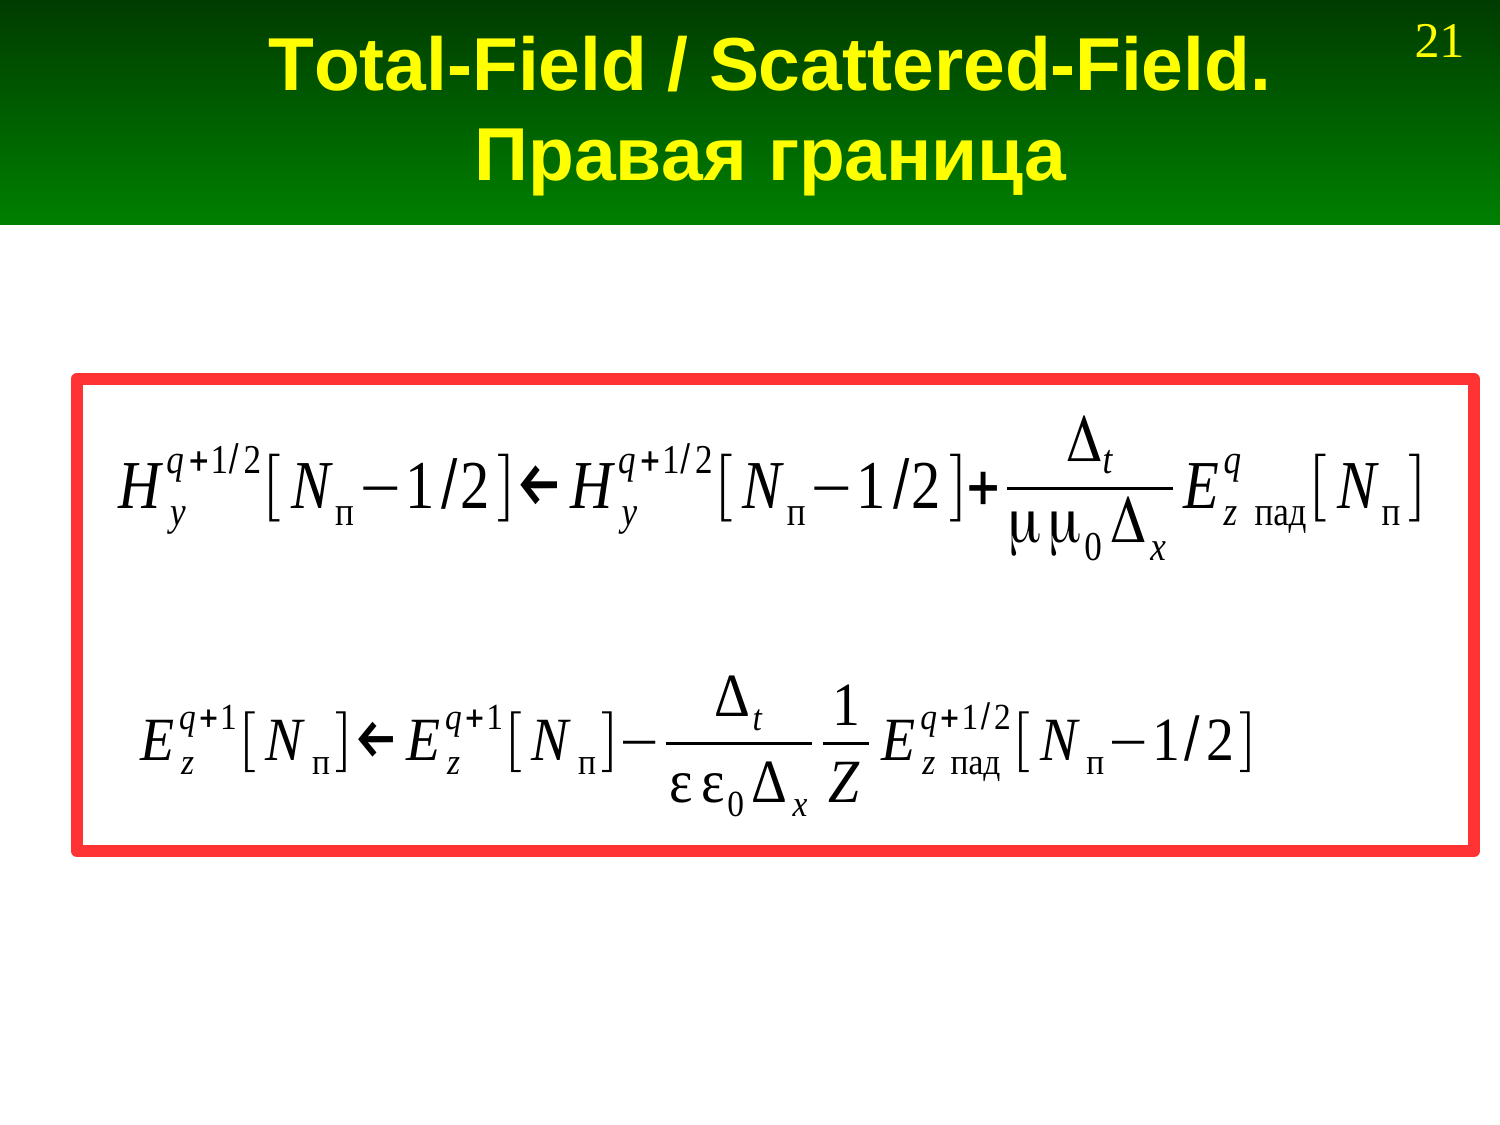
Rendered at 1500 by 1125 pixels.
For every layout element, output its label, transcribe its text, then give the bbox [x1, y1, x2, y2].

chart [112, 661, 1278, 825]
title Total-Field / Scattered-Field. Правая граница [100, 7, 1441, 204]
chart [100, 409, 1438, 569]
